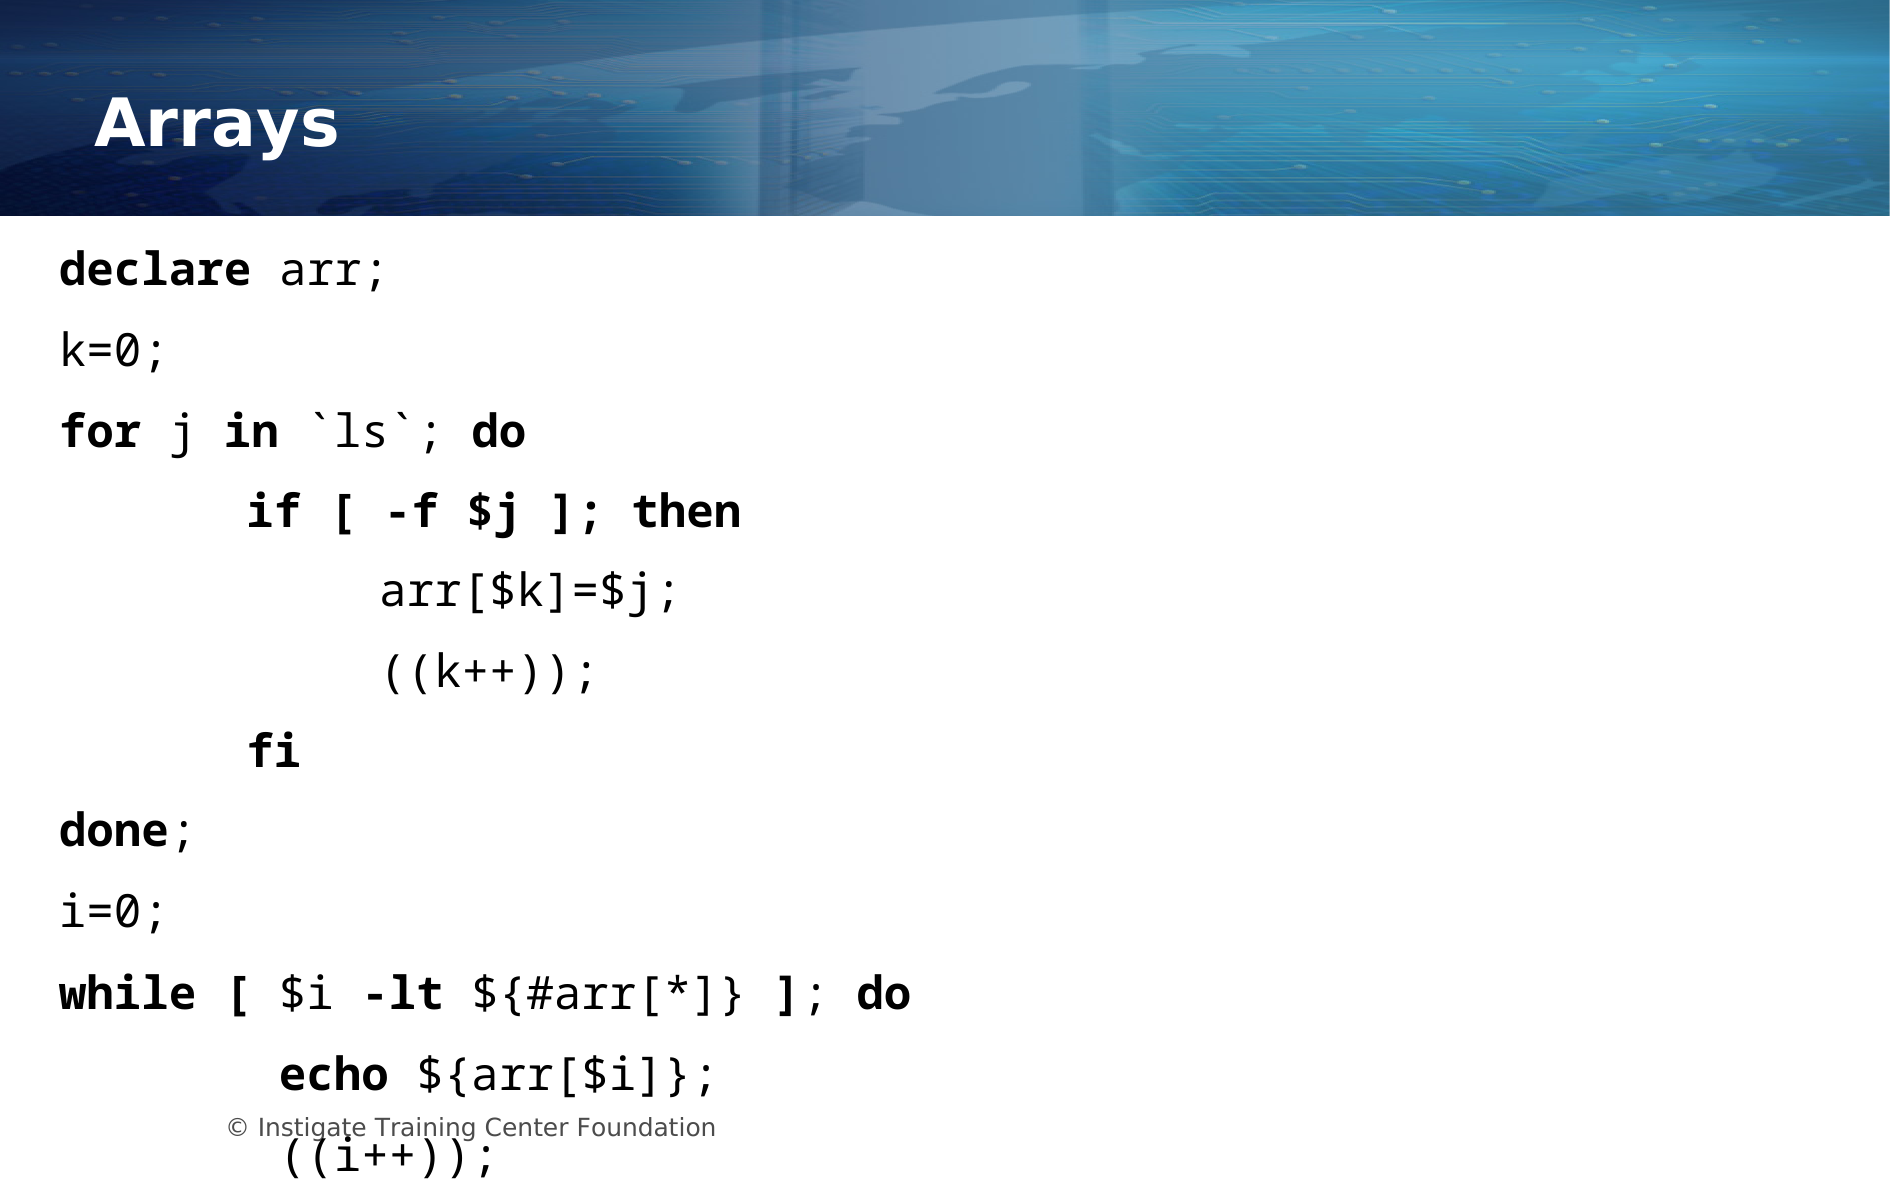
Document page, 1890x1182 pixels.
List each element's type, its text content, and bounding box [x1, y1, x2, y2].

picture [0, 0, 1890, 216]
title Arrays [94, 54, 1793, 210]
list declare arr; k=0; for j in `ls`; do if [ -f $j ]; then arr[$k]=$j; ((k++)); fi done; i=0; while [ $i -lt ${#arr[*]} ]; do echo ${arr[$i]}; ((i++)); done; [59, 236, 1831, 1128]
